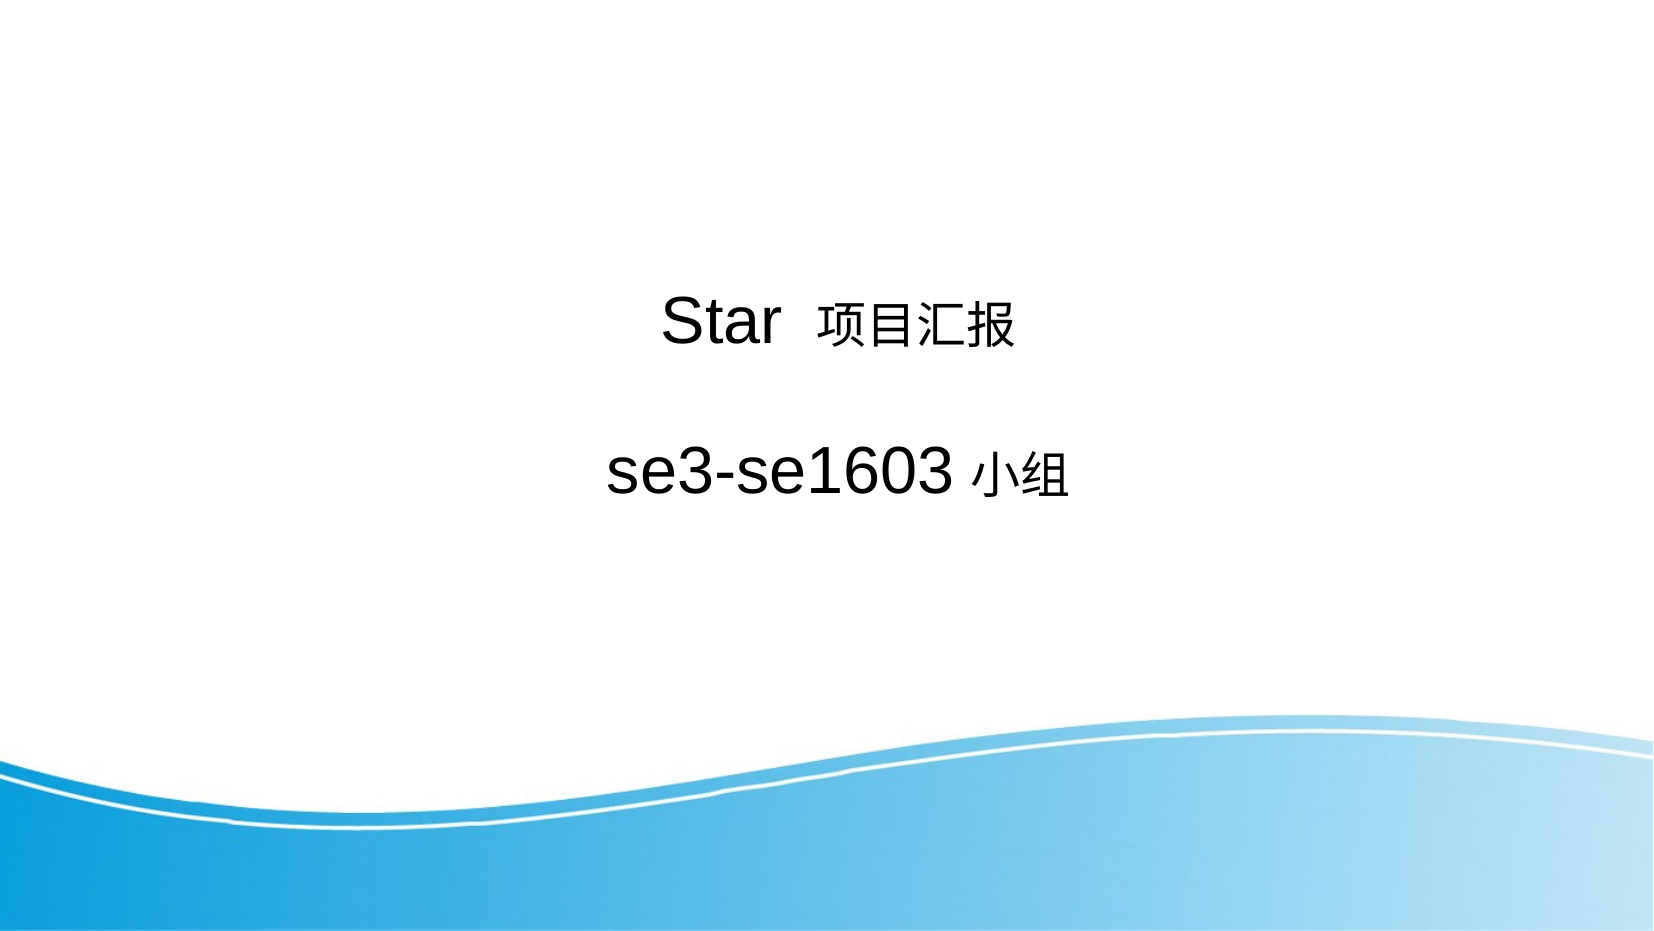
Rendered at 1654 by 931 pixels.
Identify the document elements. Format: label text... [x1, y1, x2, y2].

picture [0, 714, 1654, 931]
subtitle Star 项目汇报 se3-se1603小组 [94, 35, 1583, 756]
